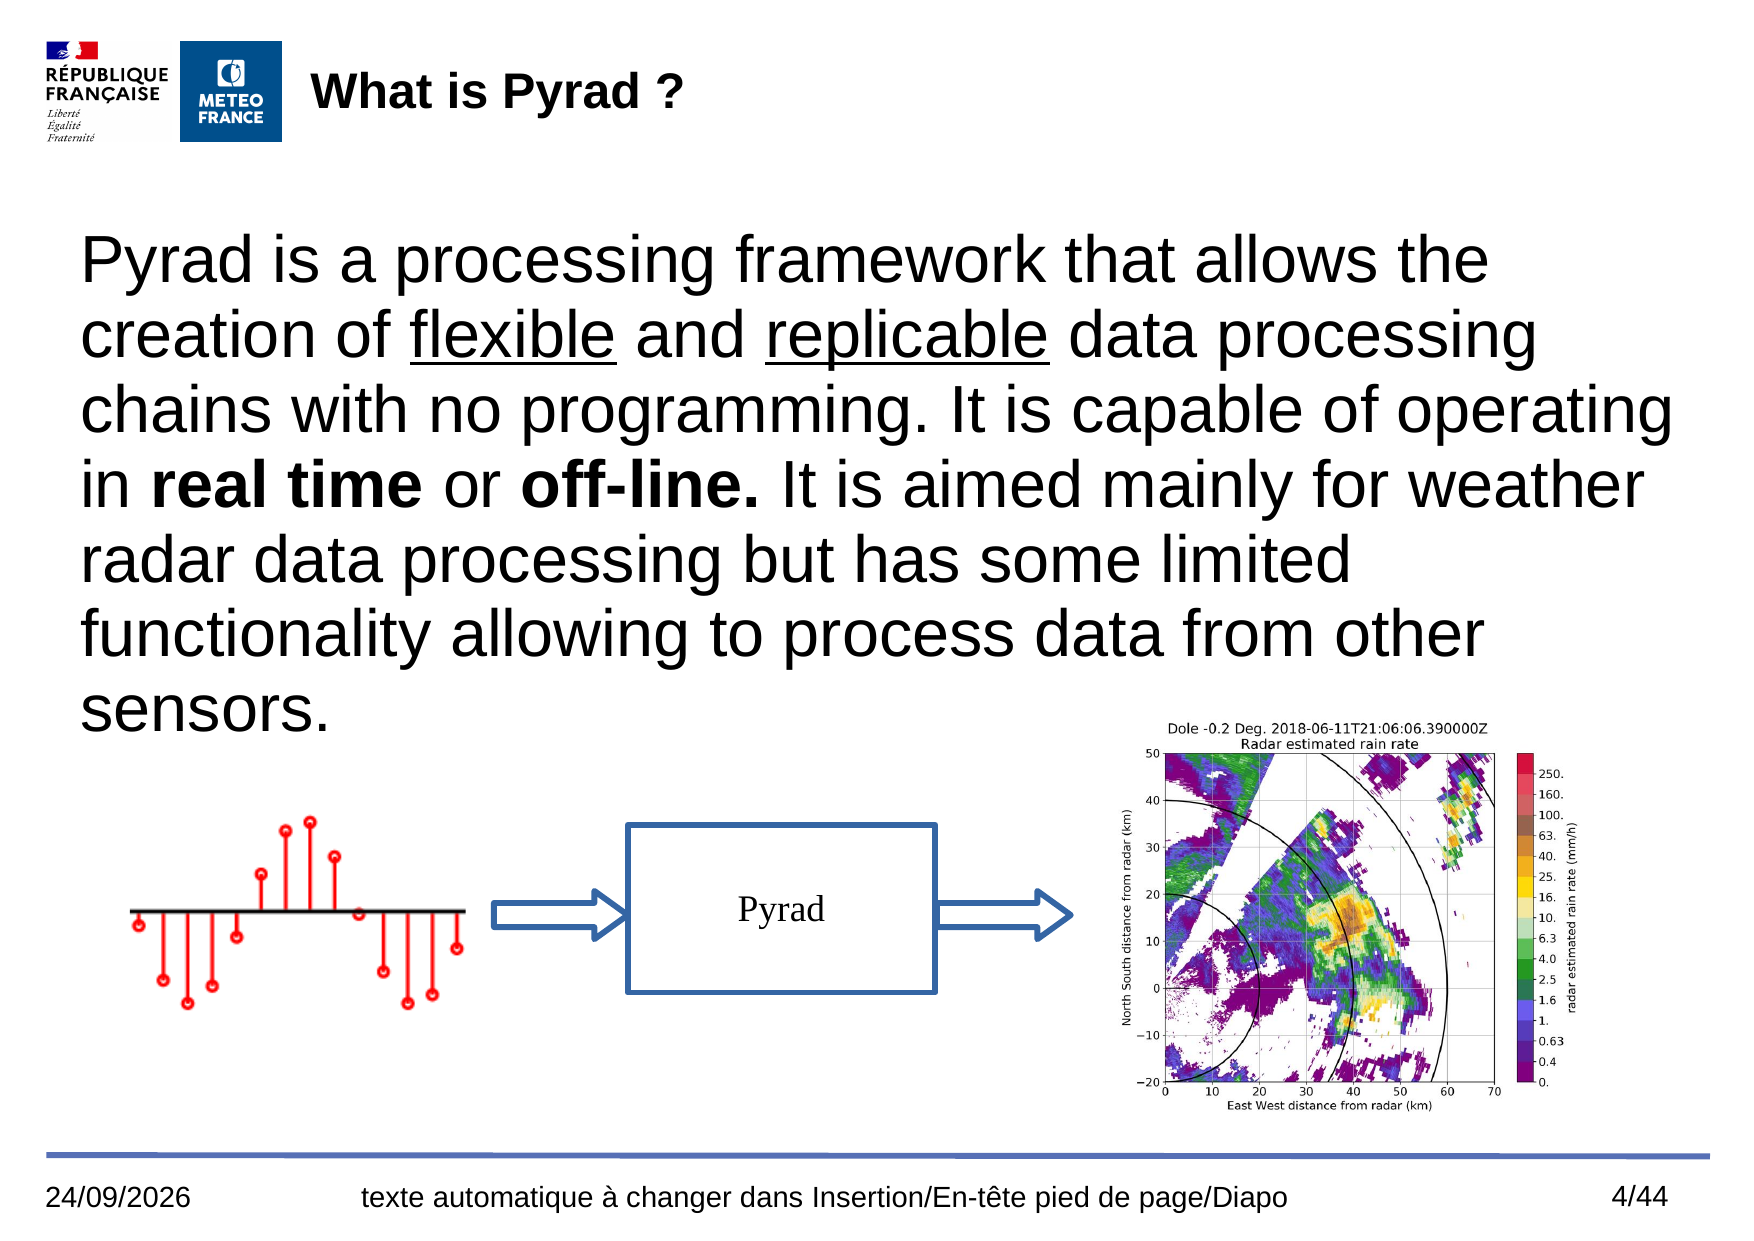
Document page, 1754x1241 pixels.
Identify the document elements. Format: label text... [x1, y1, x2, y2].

text_box Pyrad [627, 824, 936, 993]
text_box [936, 890, 1071, 940]
title What is Pyrad ? [310, 40, 1697, 142]
picture [1079, 710, 1597, 1124]
text_box [493, 890, 628, 940]
picture [180, 41, 282, 142]
picture [46, 41, 172, 142]
picture [129, 794, 466, 1025]
list Pyrad is a processing framework that allows the creation of flexible and replicable data processing chains with no programming. It is capable of operating in real time or off-line. It is aimed mainly for weather radar data processing but has some limited functionality allowing to process data from other sensors. [44, 222, 1712, 1118]
